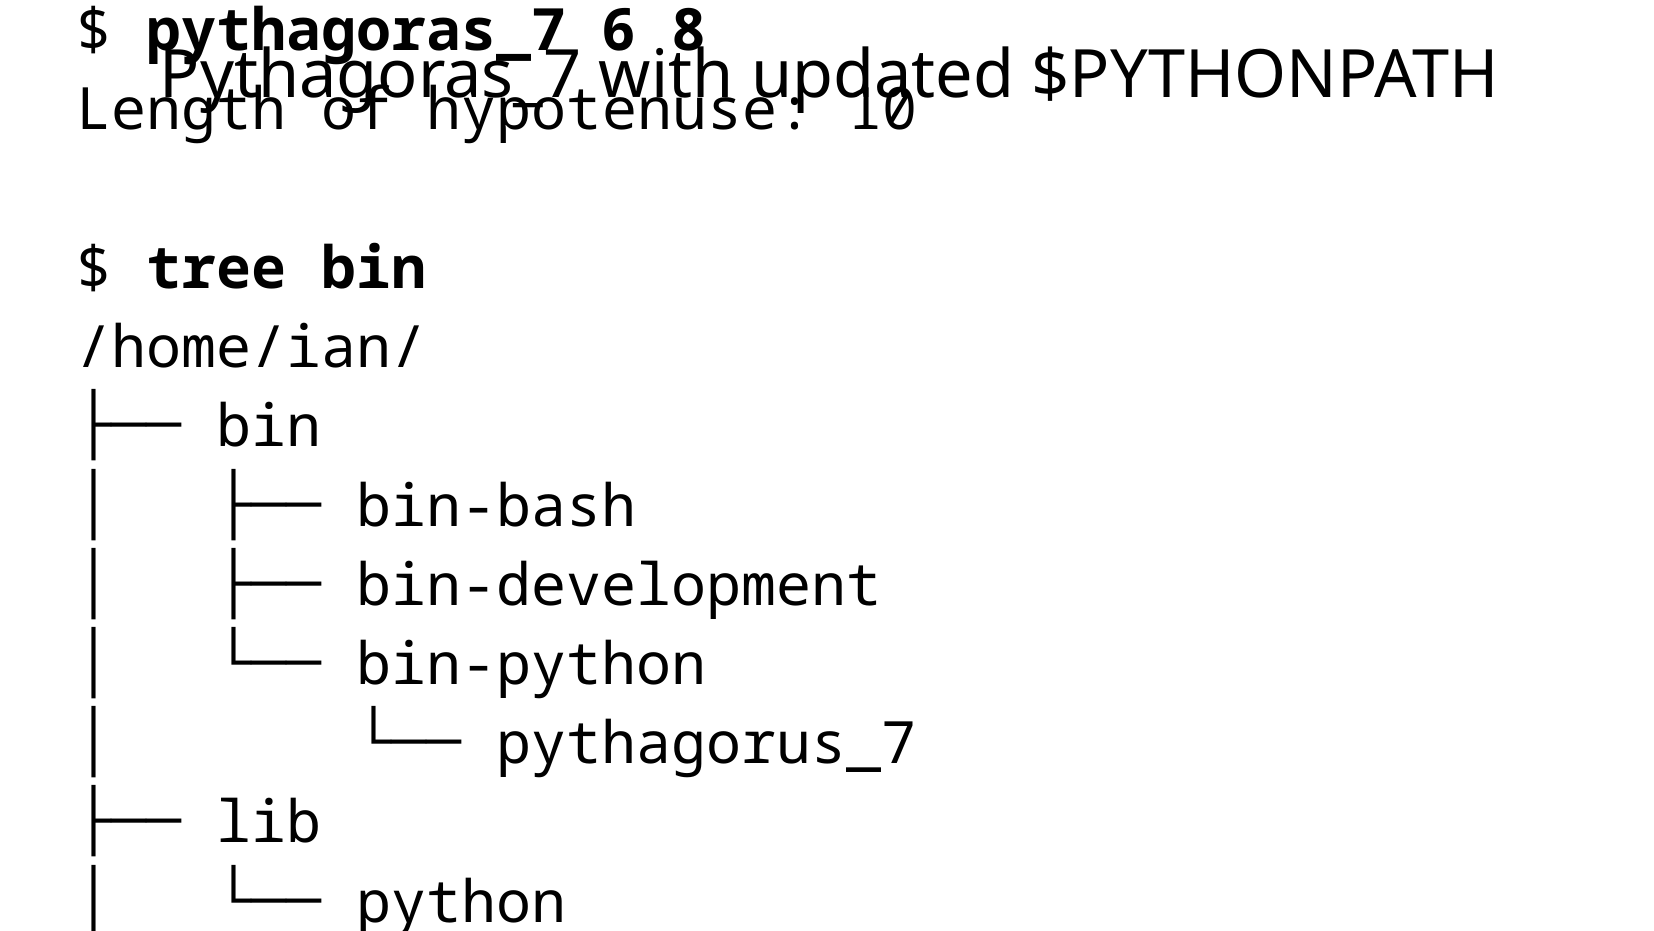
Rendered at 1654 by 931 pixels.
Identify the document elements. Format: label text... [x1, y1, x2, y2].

title Pythagoras_7 with updated $PYTHONPATH [94, 18, 1583, 124]
text_box $ pythagoras_7 6 8 Length of hypotenuse: 10 $ tree bin /home/ian/ ├── bin │ ├── bin-bash │ ├── bin-development │ └── bin-python │ └── pythagorus_7 ├── lib │ └── python │ └── pythagoras_theorem.py │ [76, 135, 1566, 931]
